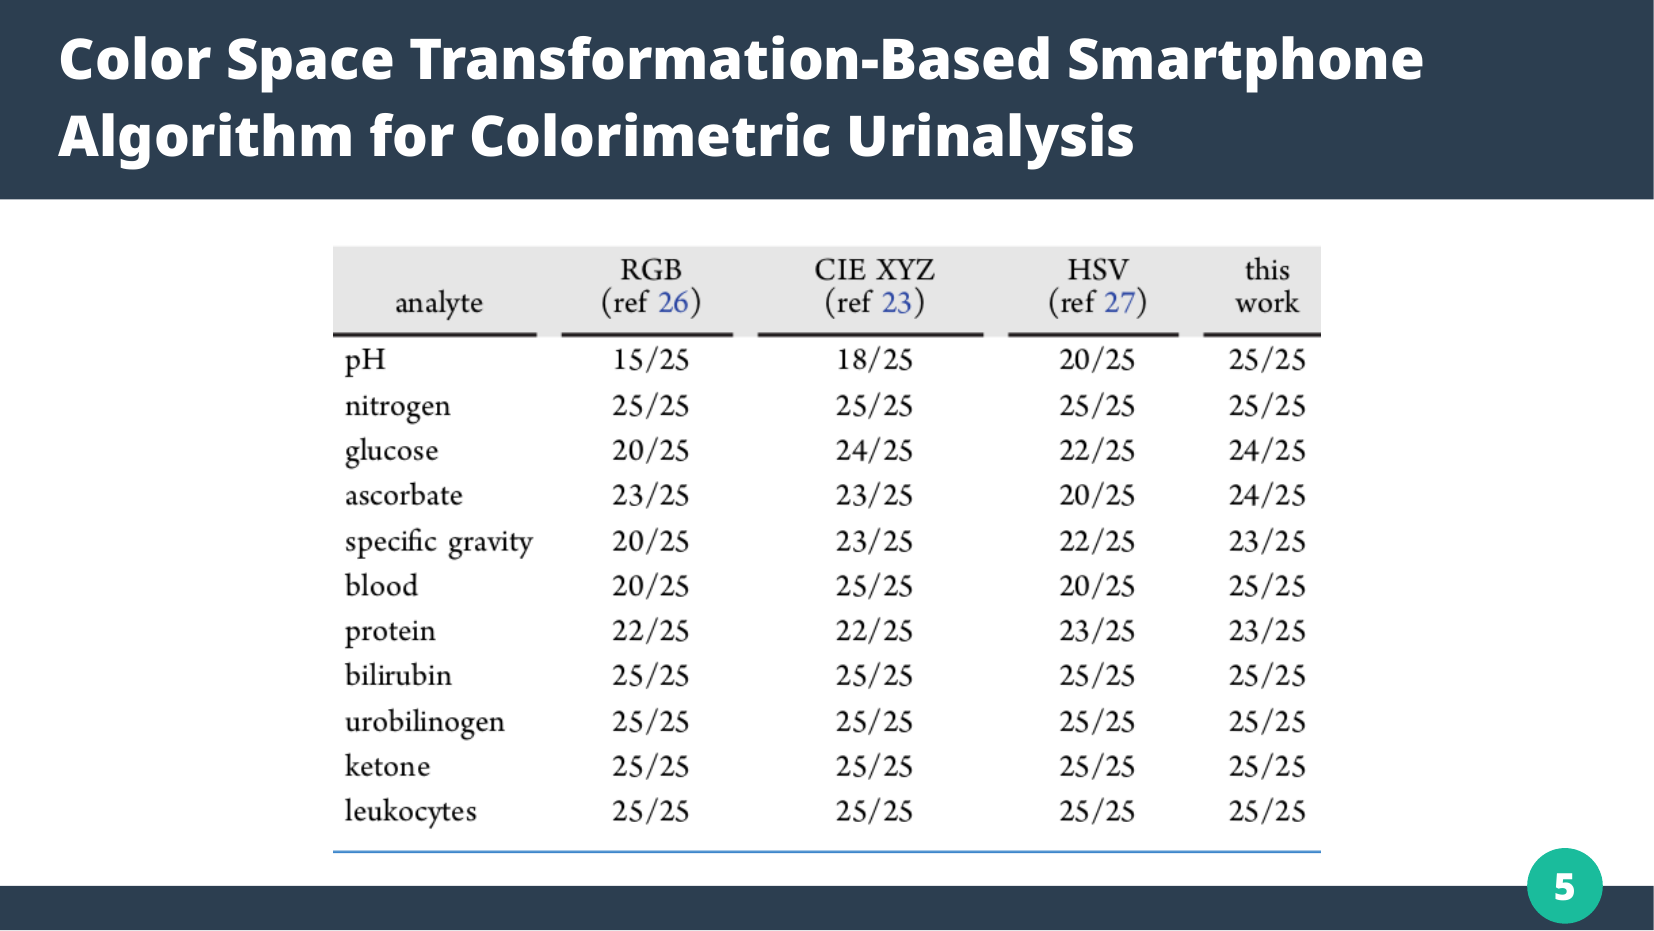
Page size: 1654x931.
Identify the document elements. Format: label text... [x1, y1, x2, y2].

title Color Space Transformation-Based Smartphone Algorithm for Colorimetric Urinalysis [59, 37, 1595, 155]
picture [333, 243, 1321, 864]
